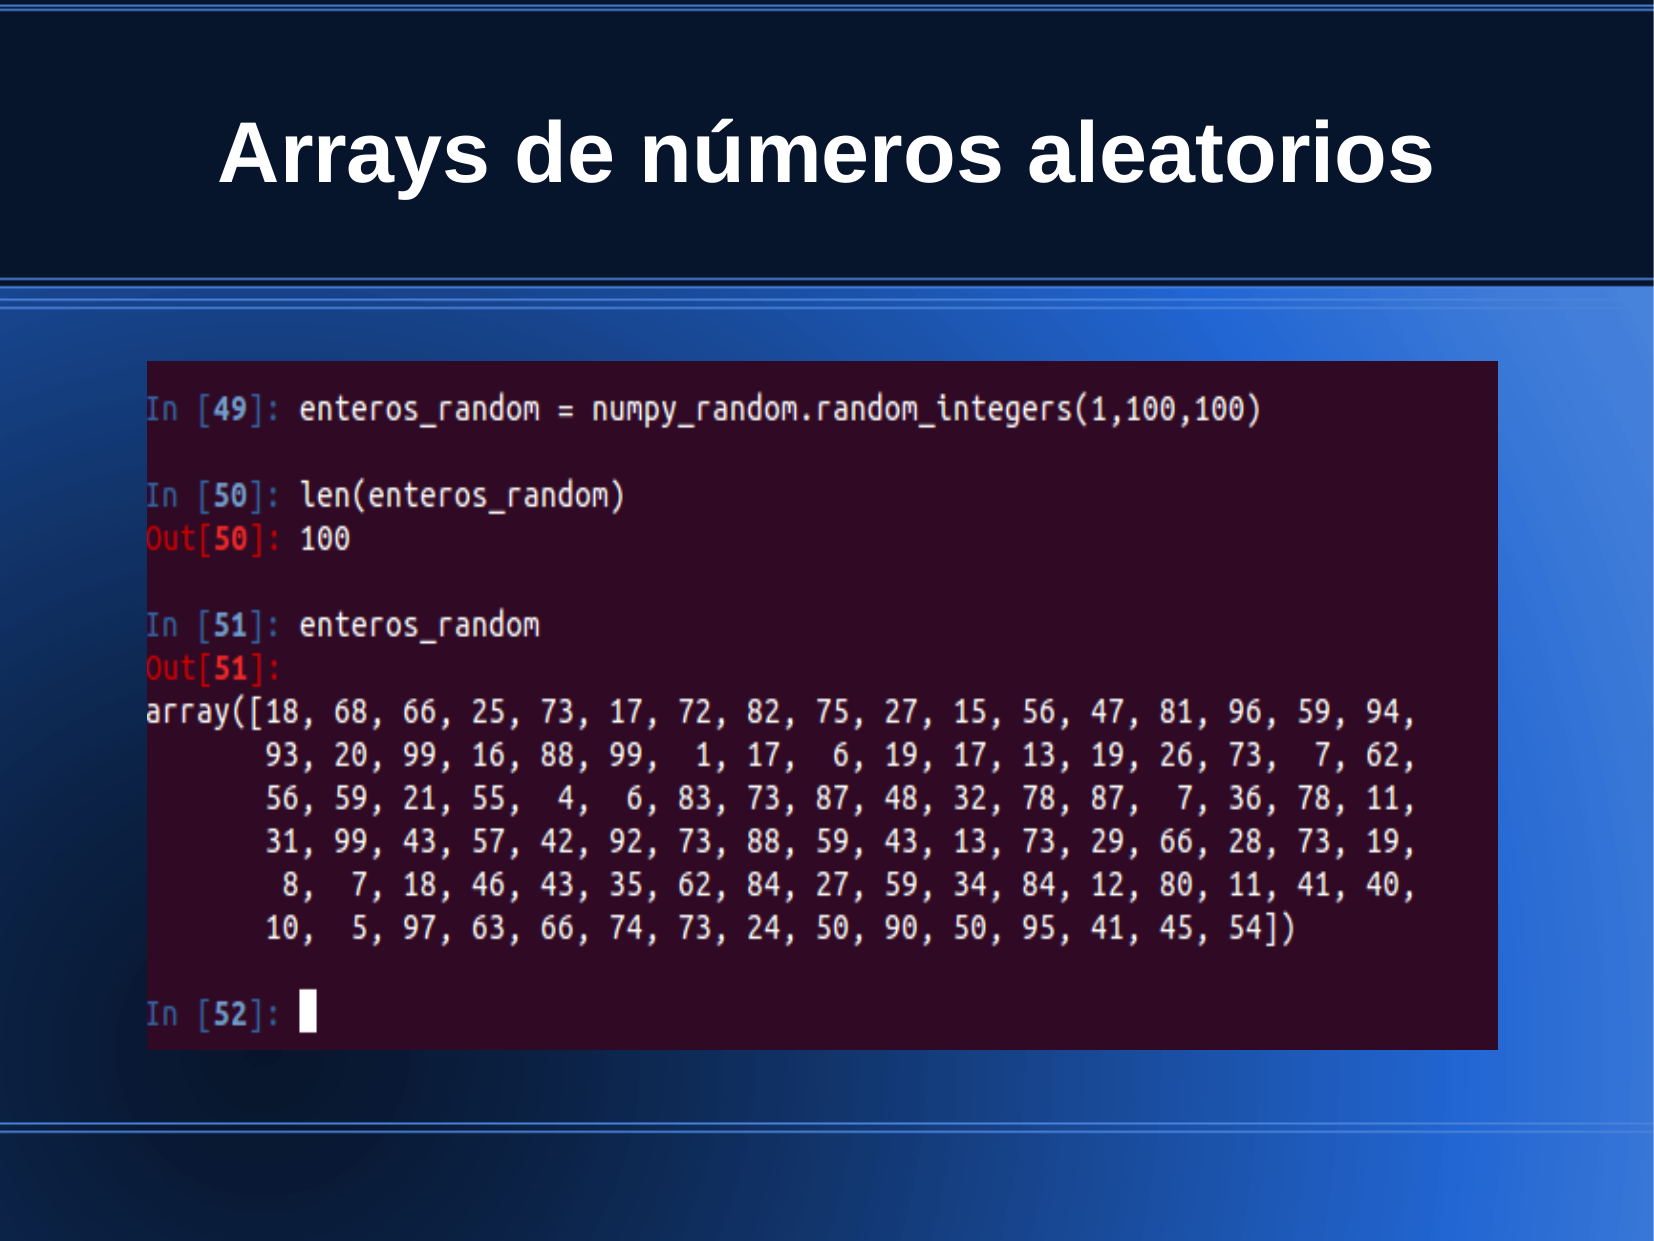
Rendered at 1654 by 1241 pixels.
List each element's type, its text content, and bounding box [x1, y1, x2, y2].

title Arrays de números aleatorios [82, 49, 1571, 257]
picture [0, 0, 1654, 1241]
